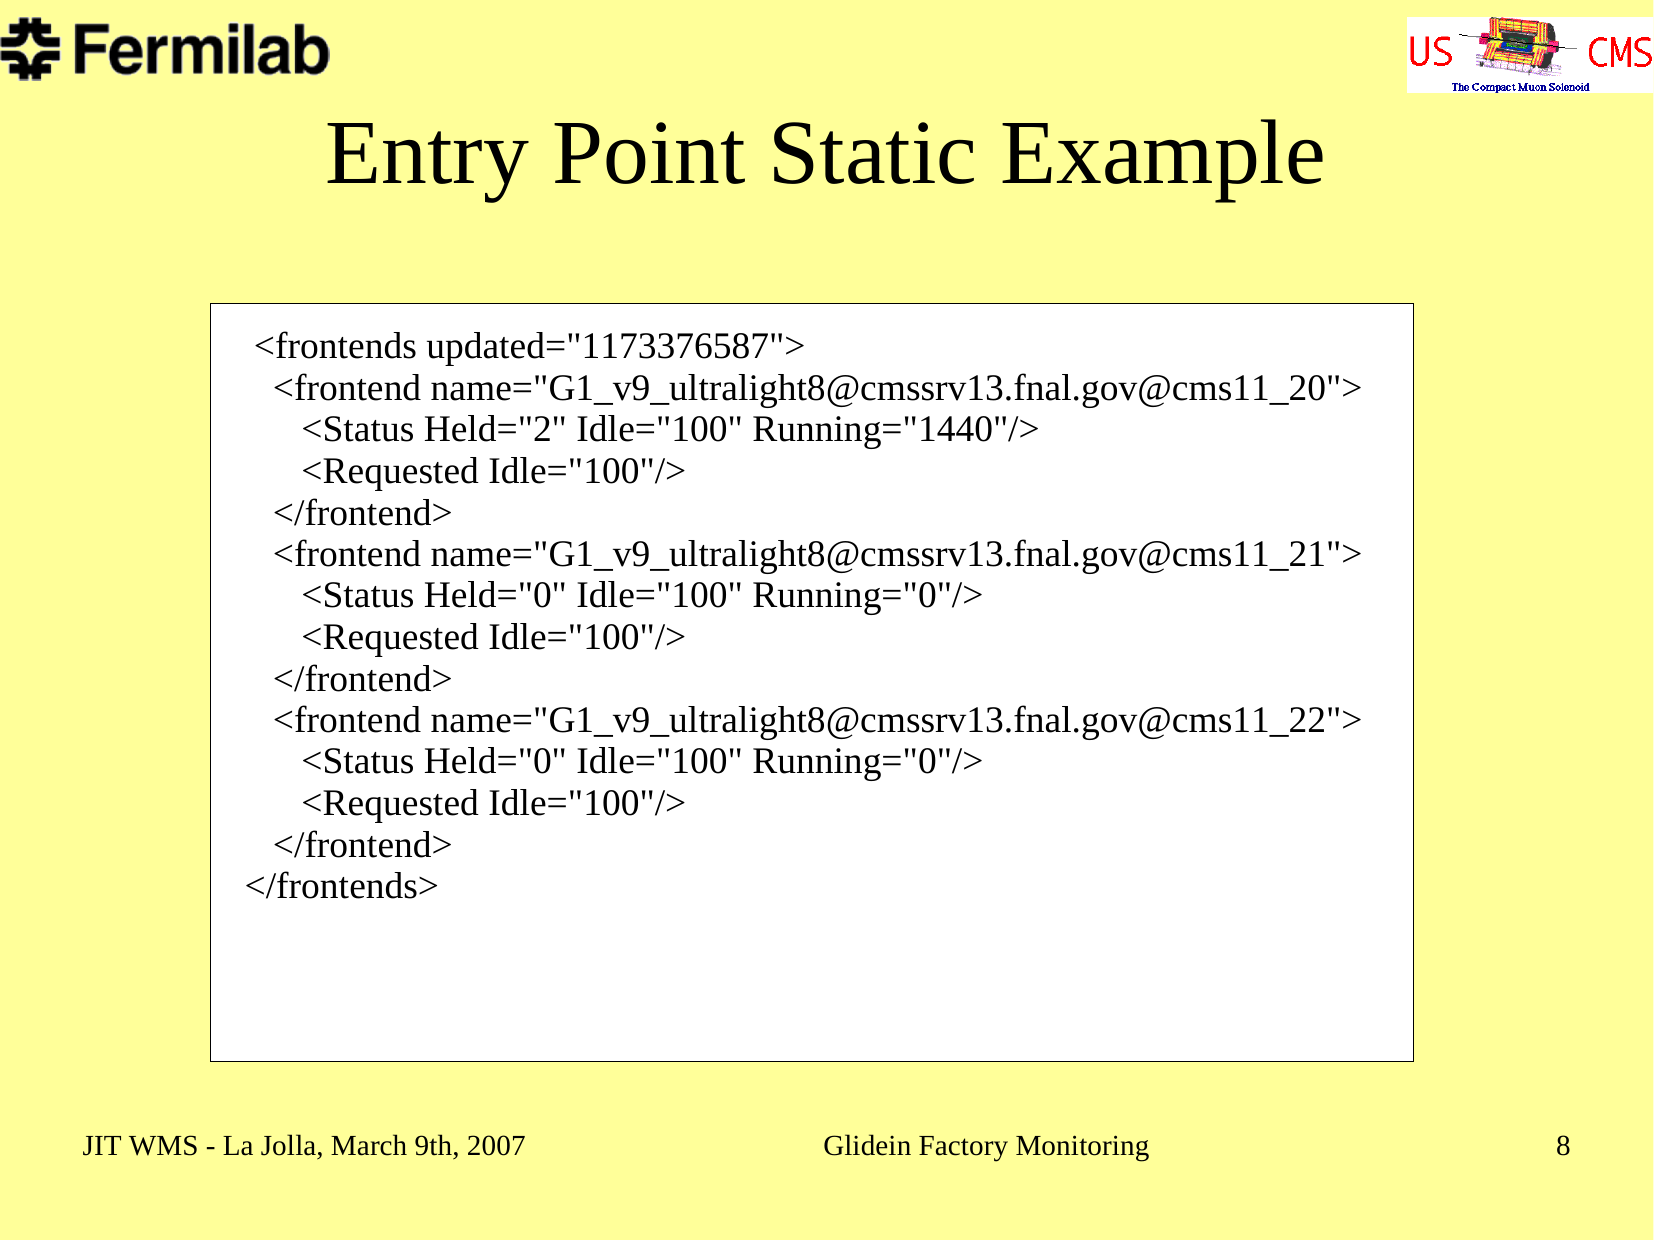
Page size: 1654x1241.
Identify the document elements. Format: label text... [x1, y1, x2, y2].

text_box [452, 575, 502, 695]
picture [0, 17, 330, 81]
title Entry Point Static Example [82, 49, 1571, 257]
text_box <frontends updated="1173376587"> <frontend name="G1_v9_ultralight8@cmssrv13.fnal.gov@cms11_20"> <Status Held="2" Idle="100" Running="1440"/> <Requested Idle="100"/> </frontend> <frontend name="G1_v9_ultralight8@cmssrv13.fnal.gov@cms11_21"> <Status Held="0" Idle="100" Running="0"/> <Requested Idle="100"/> </frontend> <frontend name="G1_v9_ultralight8@cmssrv13.fnal.gov@cms11_22"> <Status Held="0" Idle="100" Running="0"/> <Requested Idle="100"/> </frontend> </frontends> [229, 318, 1381, 1114]
picture [1407, 17, 1654, 93]
text_box [210, 303, 1414, 1062]
